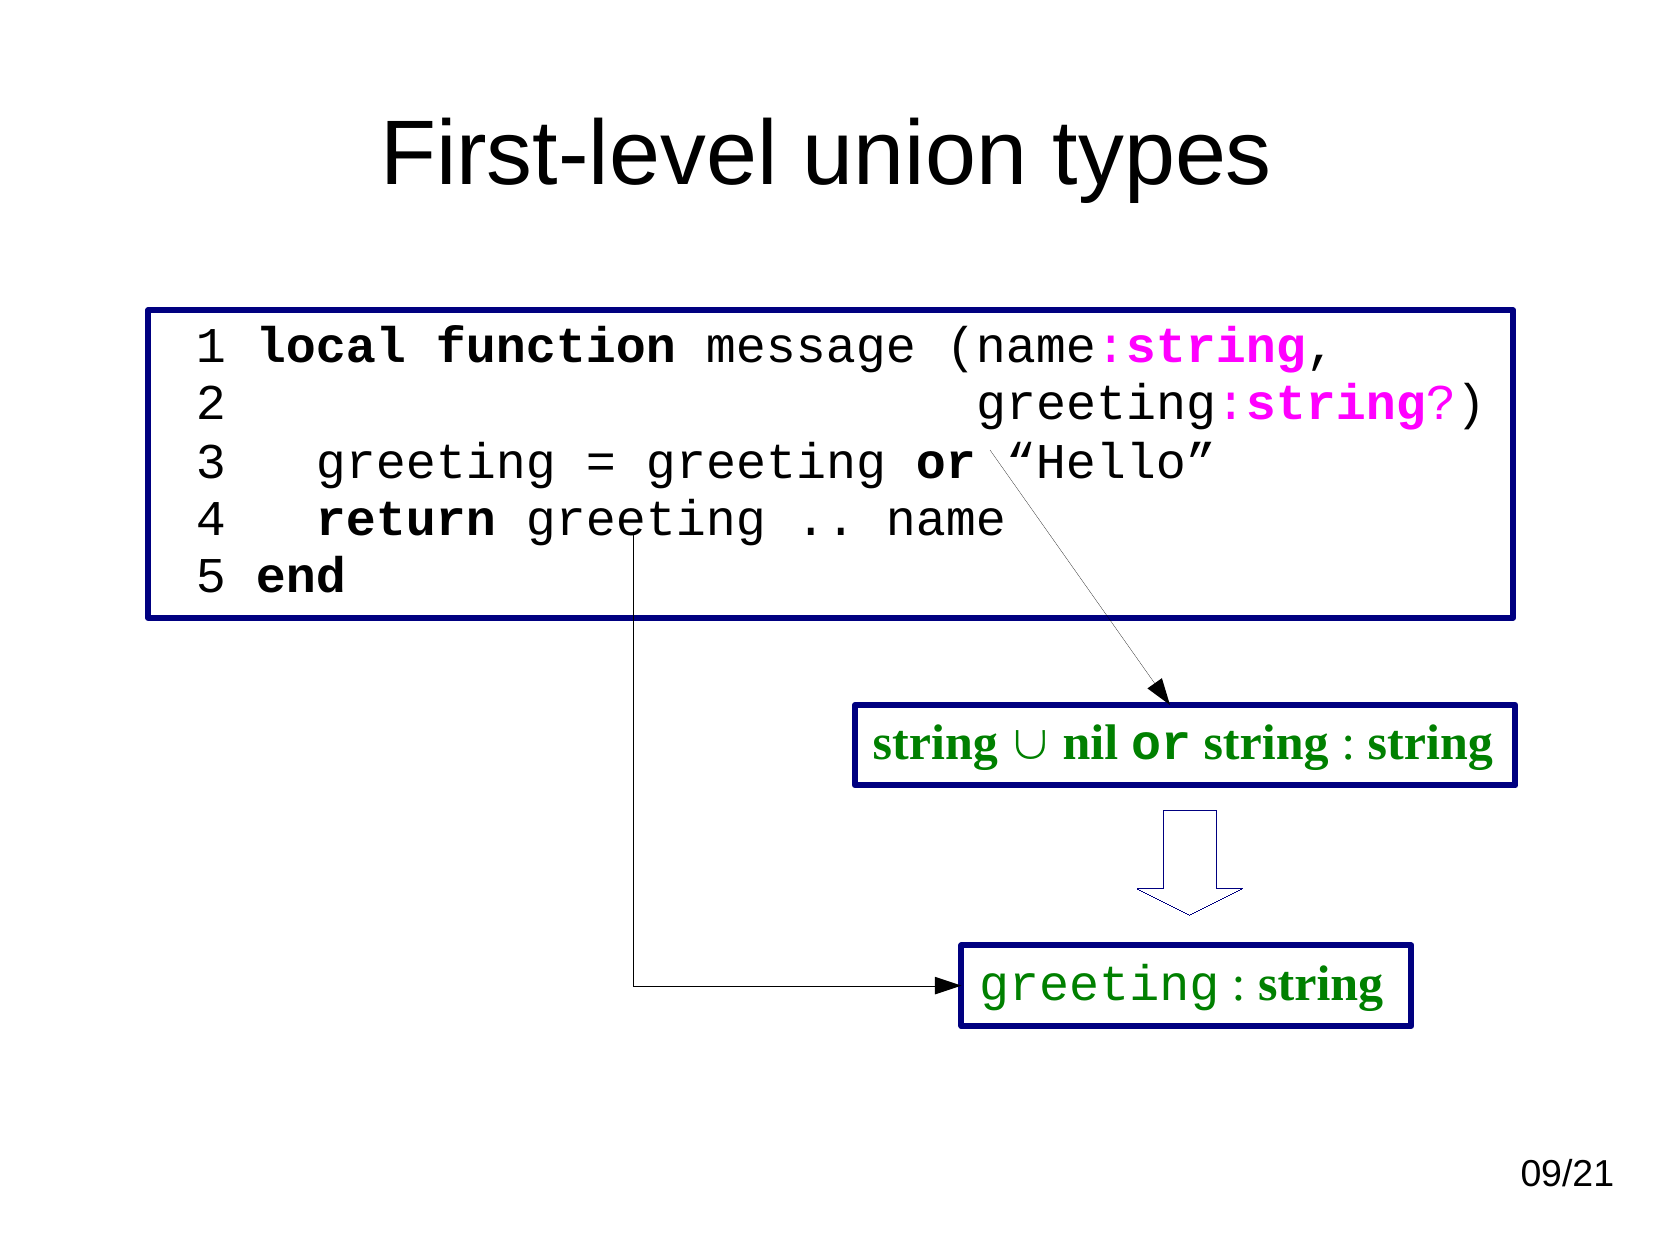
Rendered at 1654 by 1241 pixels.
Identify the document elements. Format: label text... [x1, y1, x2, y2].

text_box string ∪ nil or string : string [855, 705, 1516, 786]
text_box 09/21 [1495, 1145, 1630, 1216]
text_box [1137, 810, 1243, 916]
title First-level union types [82, 49, 1571, 257]
text_box greeting : string [961, 945, 1412, 1026]
text_box 1 local function message (name:string, 2 greeting:string?) 3 greeting = greeting or “Hello” 4 return greeting .. name 5 end [148, 310, 1514, 586]
